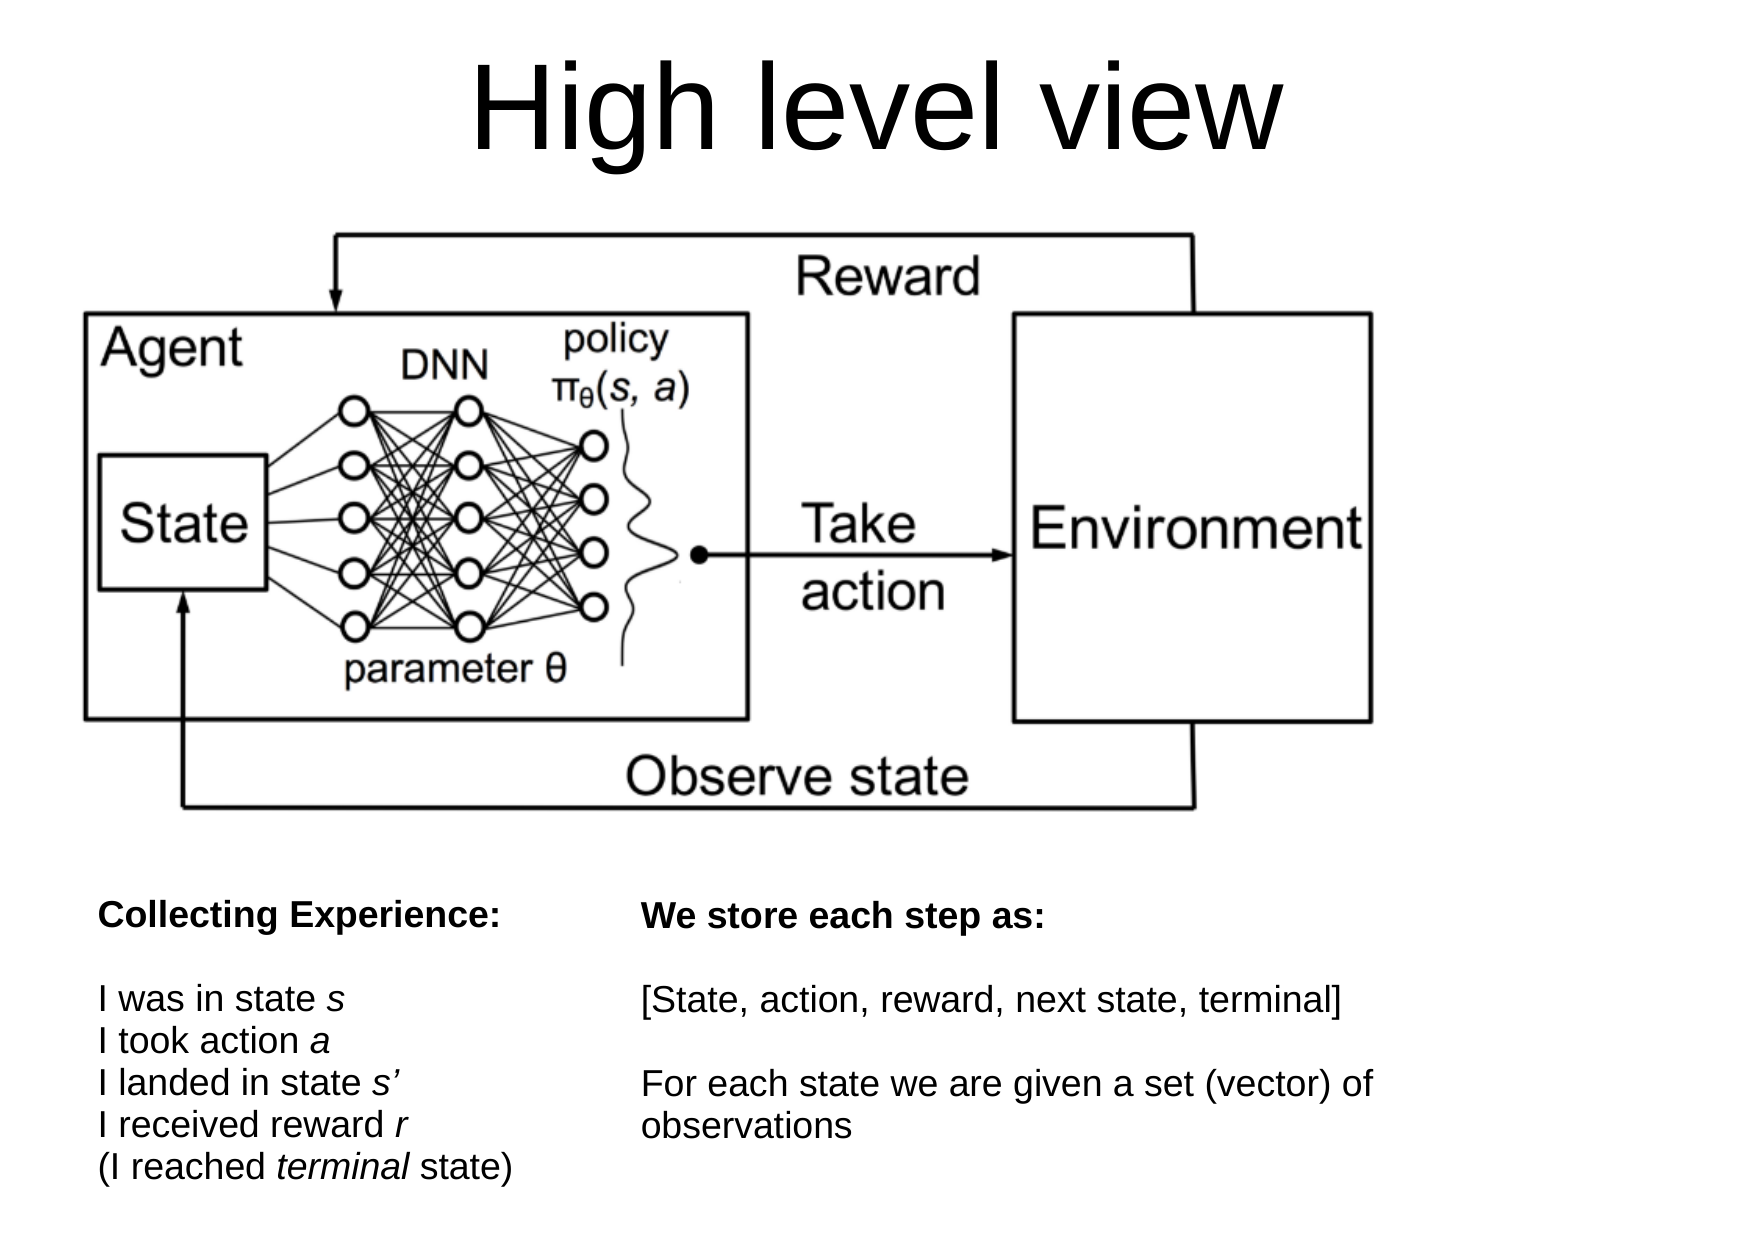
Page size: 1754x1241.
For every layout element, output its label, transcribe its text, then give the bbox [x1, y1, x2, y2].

text_box Collecting Experience: I was in state s I took action a I landed in state s’ I received reward r (I reached terminal state) [82, 885, 638, 1217]
title High level view [87, 38, 1667, 176]
text_box We store each step as: [State, action, reward, next state, terminal] For each state we are given a set (vector) of observations [625, 886, 1512, 1154]
picture [59, 200, 1405, 837]
